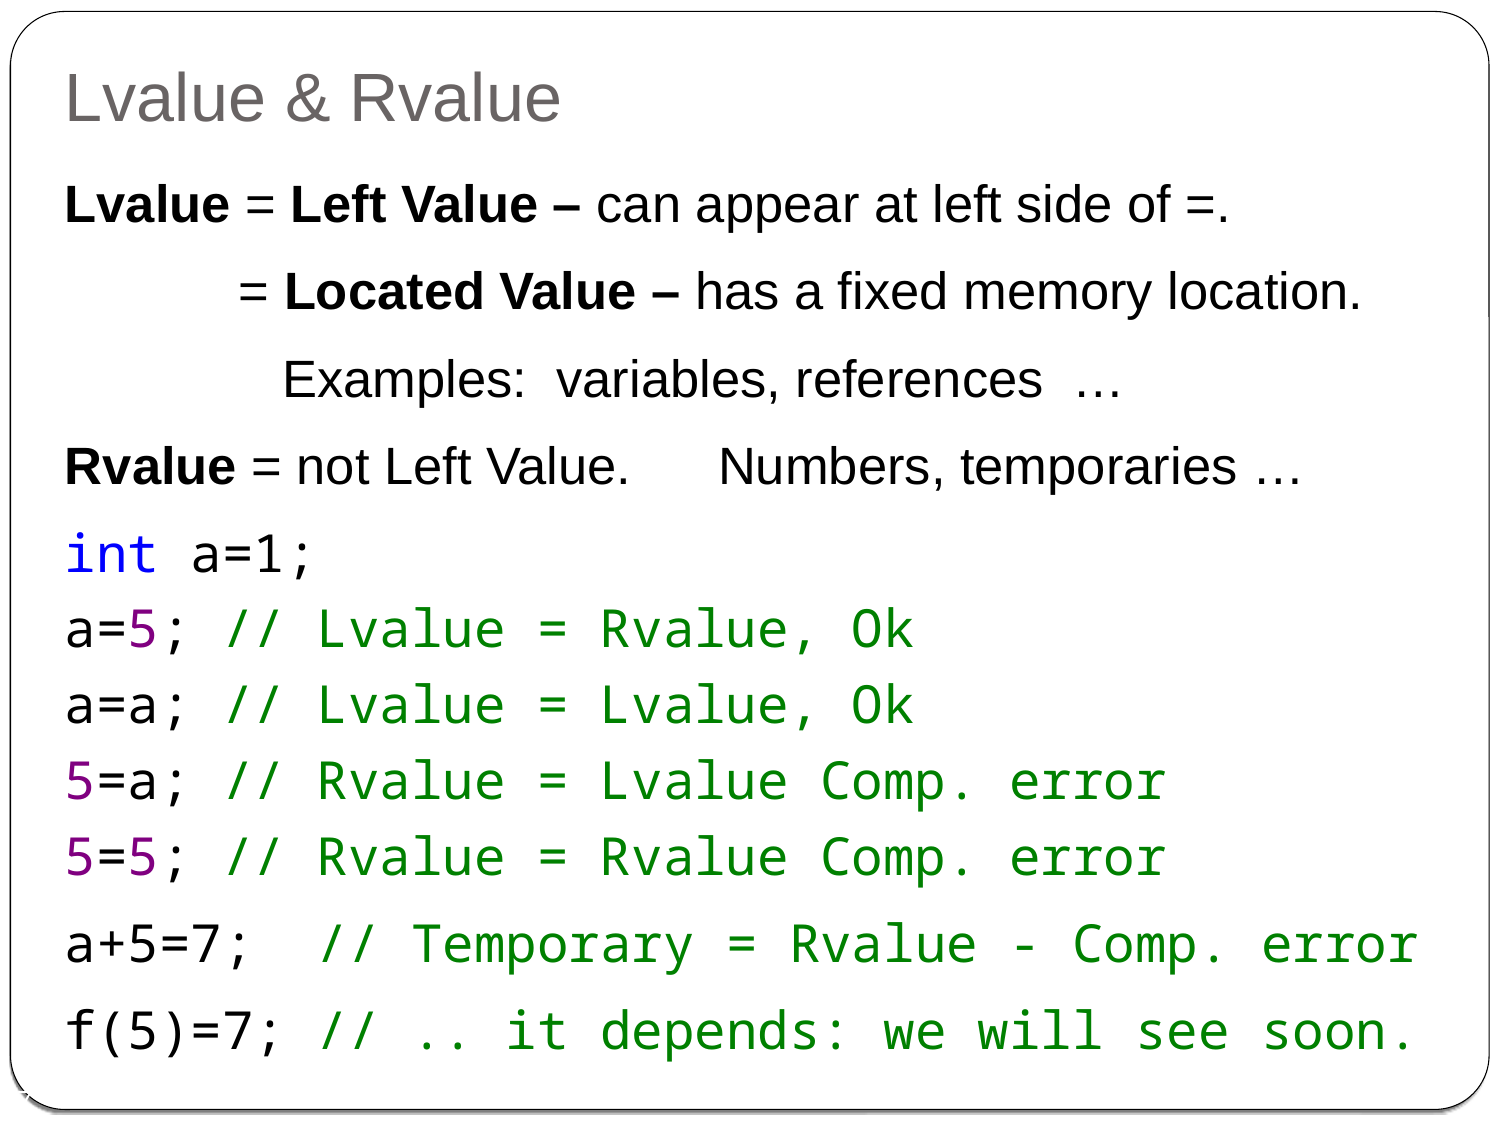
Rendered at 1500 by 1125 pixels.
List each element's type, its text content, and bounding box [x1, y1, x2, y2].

title Lvalue & Rvalue [50, 45, 1450, 149]
list Lvalue = Left Value – can appear at left side of =. = Located Value – has a fixed memory location. Examples: variables, references … Rvalue = not Left Value. Numbers, temporaries … int a=1; a=5; // Lvalue = Rvalue, Ok a=a; // Lvalue = Lvalue, Ok 5=a; // Rvalue = Lvalue Comp. error 5=5; // Rvalue = Rvalue Comp. error a+5=7; // Temporary = Rvalue - Comp. error f(5)=7; // .. it depends: we will see soon. [50, 149, 1450, 1088]
slide_number <number> [0, 1074, 50, 1125]
